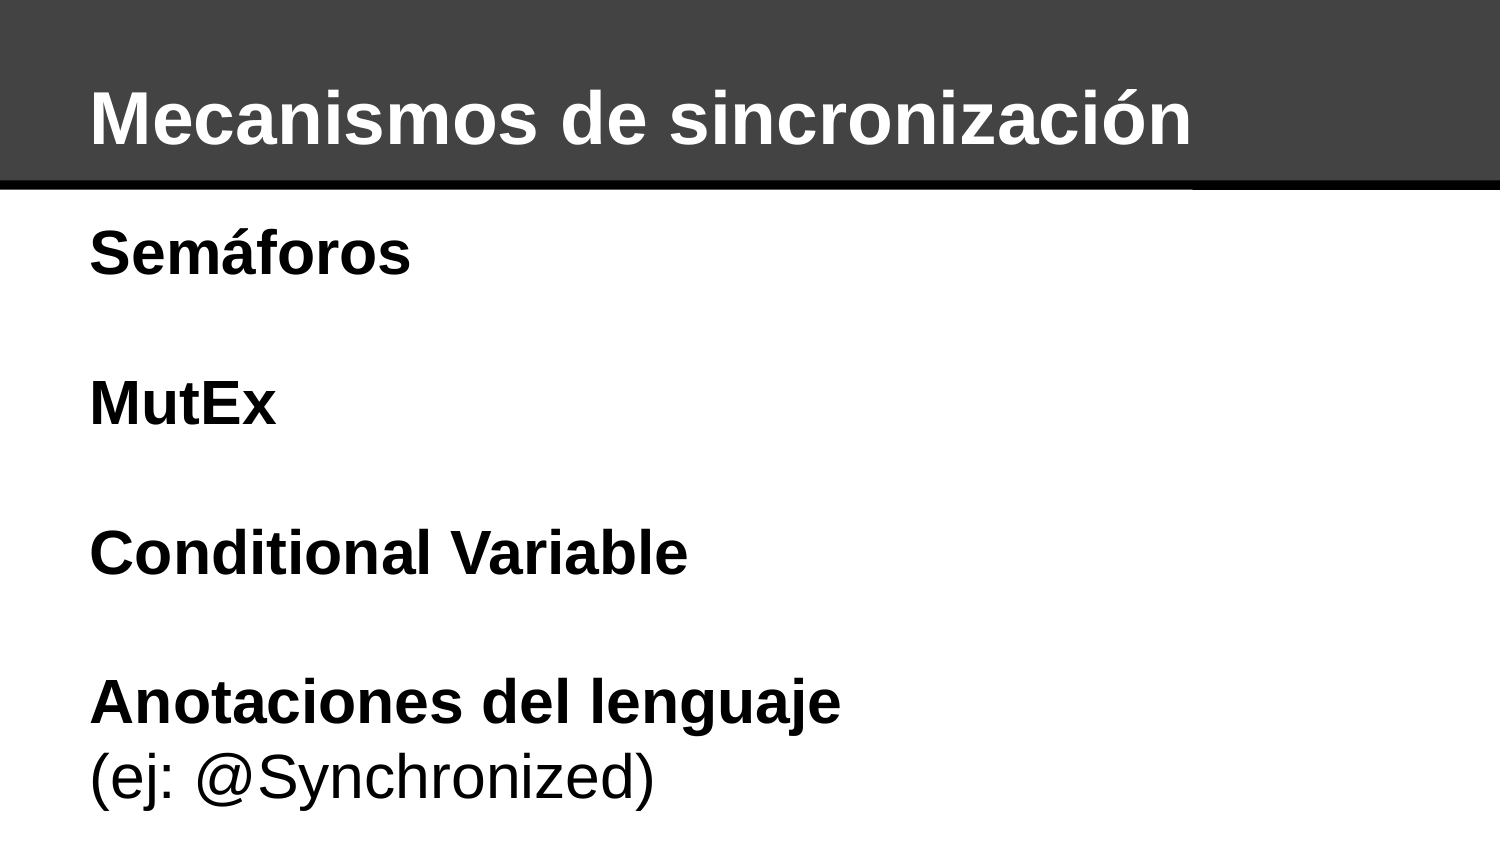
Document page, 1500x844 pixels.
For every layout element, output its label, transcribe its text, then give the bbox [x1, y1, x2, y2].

text_box Semáforos MutEx Conditional Variable Anotaciones del lenguaje (ej: @Synchronized) [74, 196, 1425, 808]
text_box Mecanismos de sincronización [74, 33, 1425, 175]
